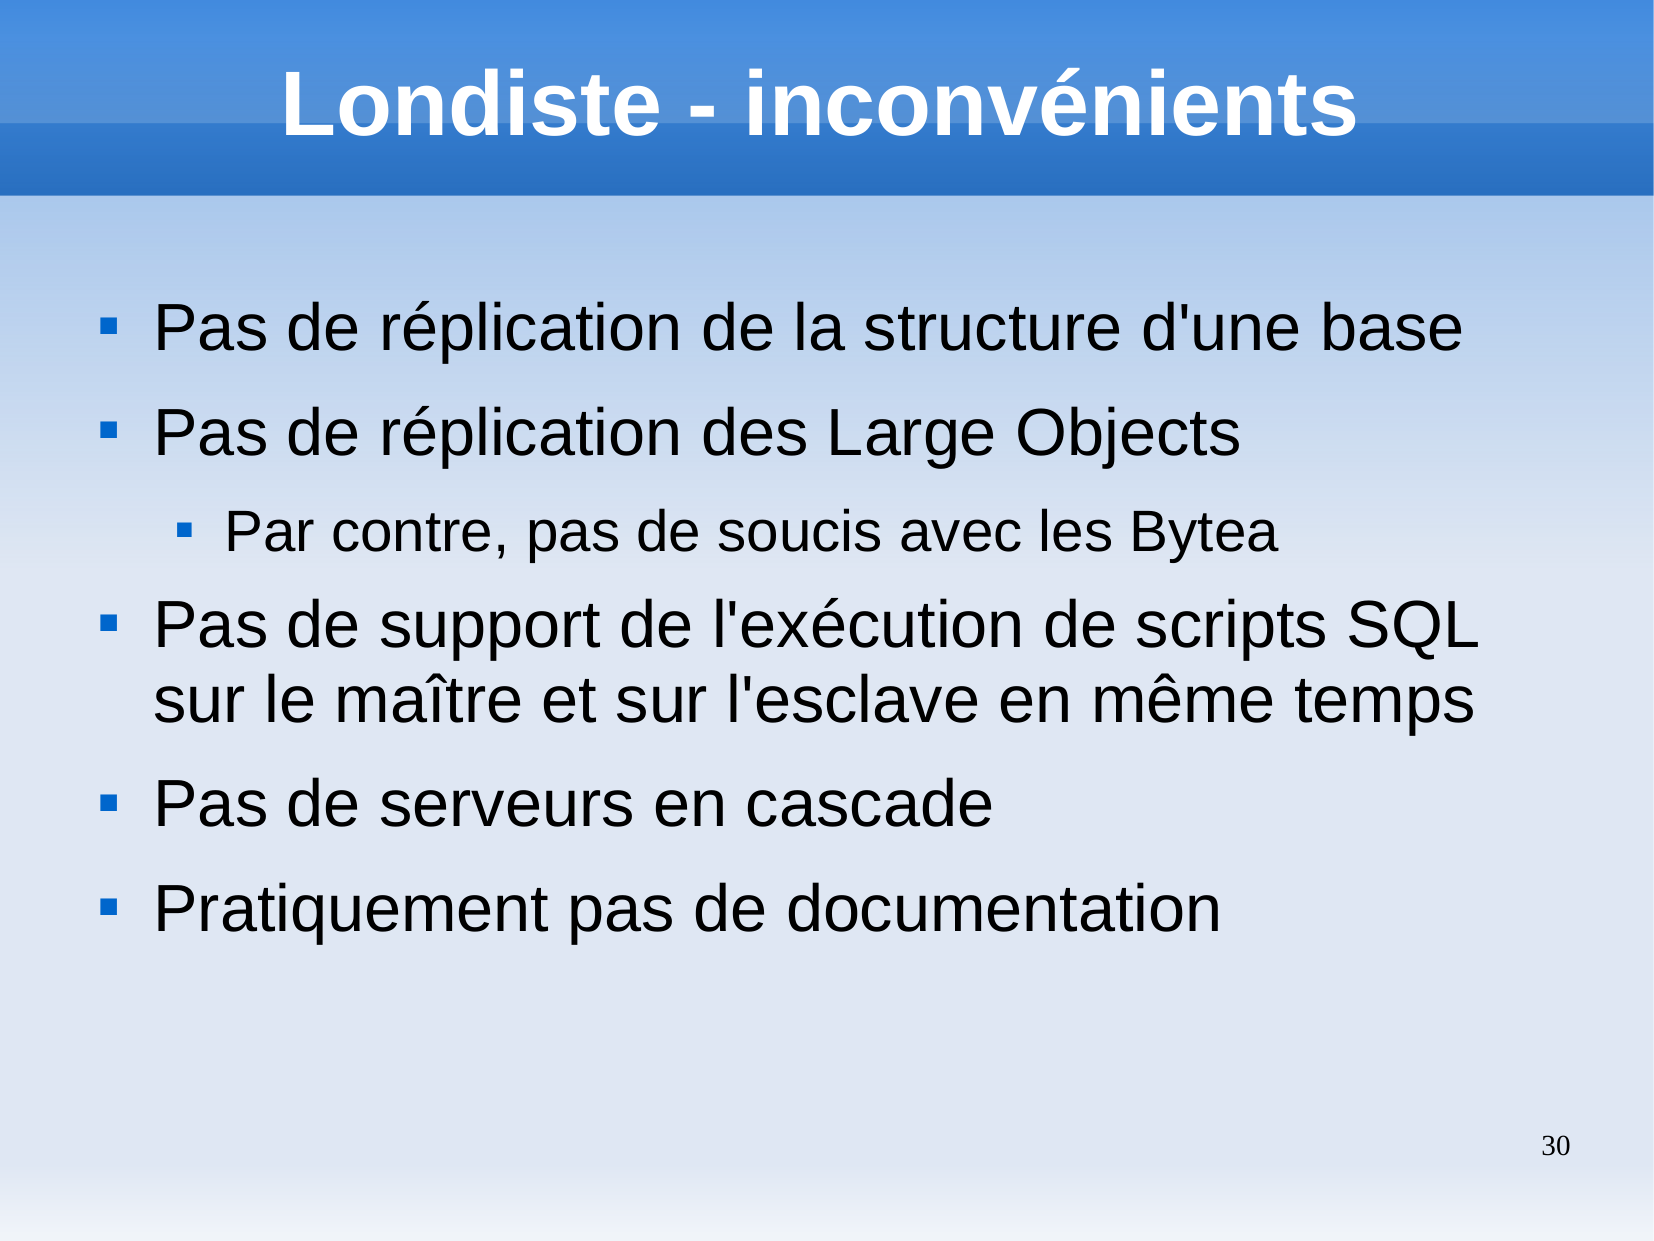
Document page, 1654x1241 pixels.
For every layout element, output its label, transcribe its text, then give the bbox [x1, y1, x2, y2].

list Pas de réplication de la structure d'une base Pas de réplication des Large Objects Par contre, pas de soucis avec les Bytea Pas de support de l'exécution de scripts SQL sur le maître et sur l'esclave en même temps Pas de serveurs en cascade Pratiquement pas de documentation [82, 290, 1571, 1094]
picture [0, 0, 1654, 1241]
title Londiste - inconvénients [76, 7, 1565, 200]
